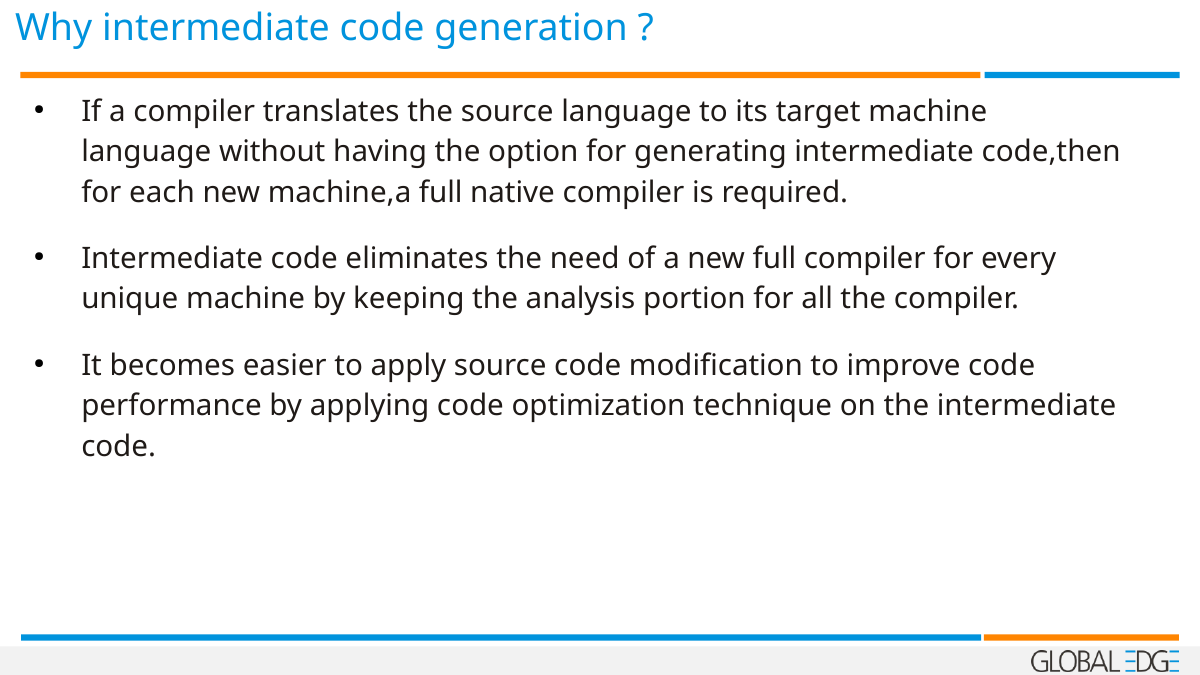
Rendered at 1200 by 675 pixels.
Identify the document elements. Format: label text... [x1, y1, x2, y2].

title Why intermediate code generation ? [0, 0, 1075, 53]
picture [1031, 650, 1179, 672]
list If a compiler translates the source language to its target machine language without having the option for generating intermediate code,then for each new machine,a full native compiler is required. Intermediate code eliminates the need of a new full compiler for every unique machine by keeping the analysis portion for all the compiler. It becomes easier to apply source code modification to improve code performance by applying code optimization technique on the intermediate code. [18, 89, 1124, 164]
text_box [0, 164, 1171, 390]
list If a compiler translates the source language to its target machine language without having the option for generating intermediate code,then for each new machine,a full native compiler is required. Intermediate code eliminates the need of a new full compiler for every unique machine by keeping the analysis portion for all the compiler. It becomes easier to apply source code modification to improve code performance by applying code optimization technique on the intermediate code. [18, 390, 1124, 466]
